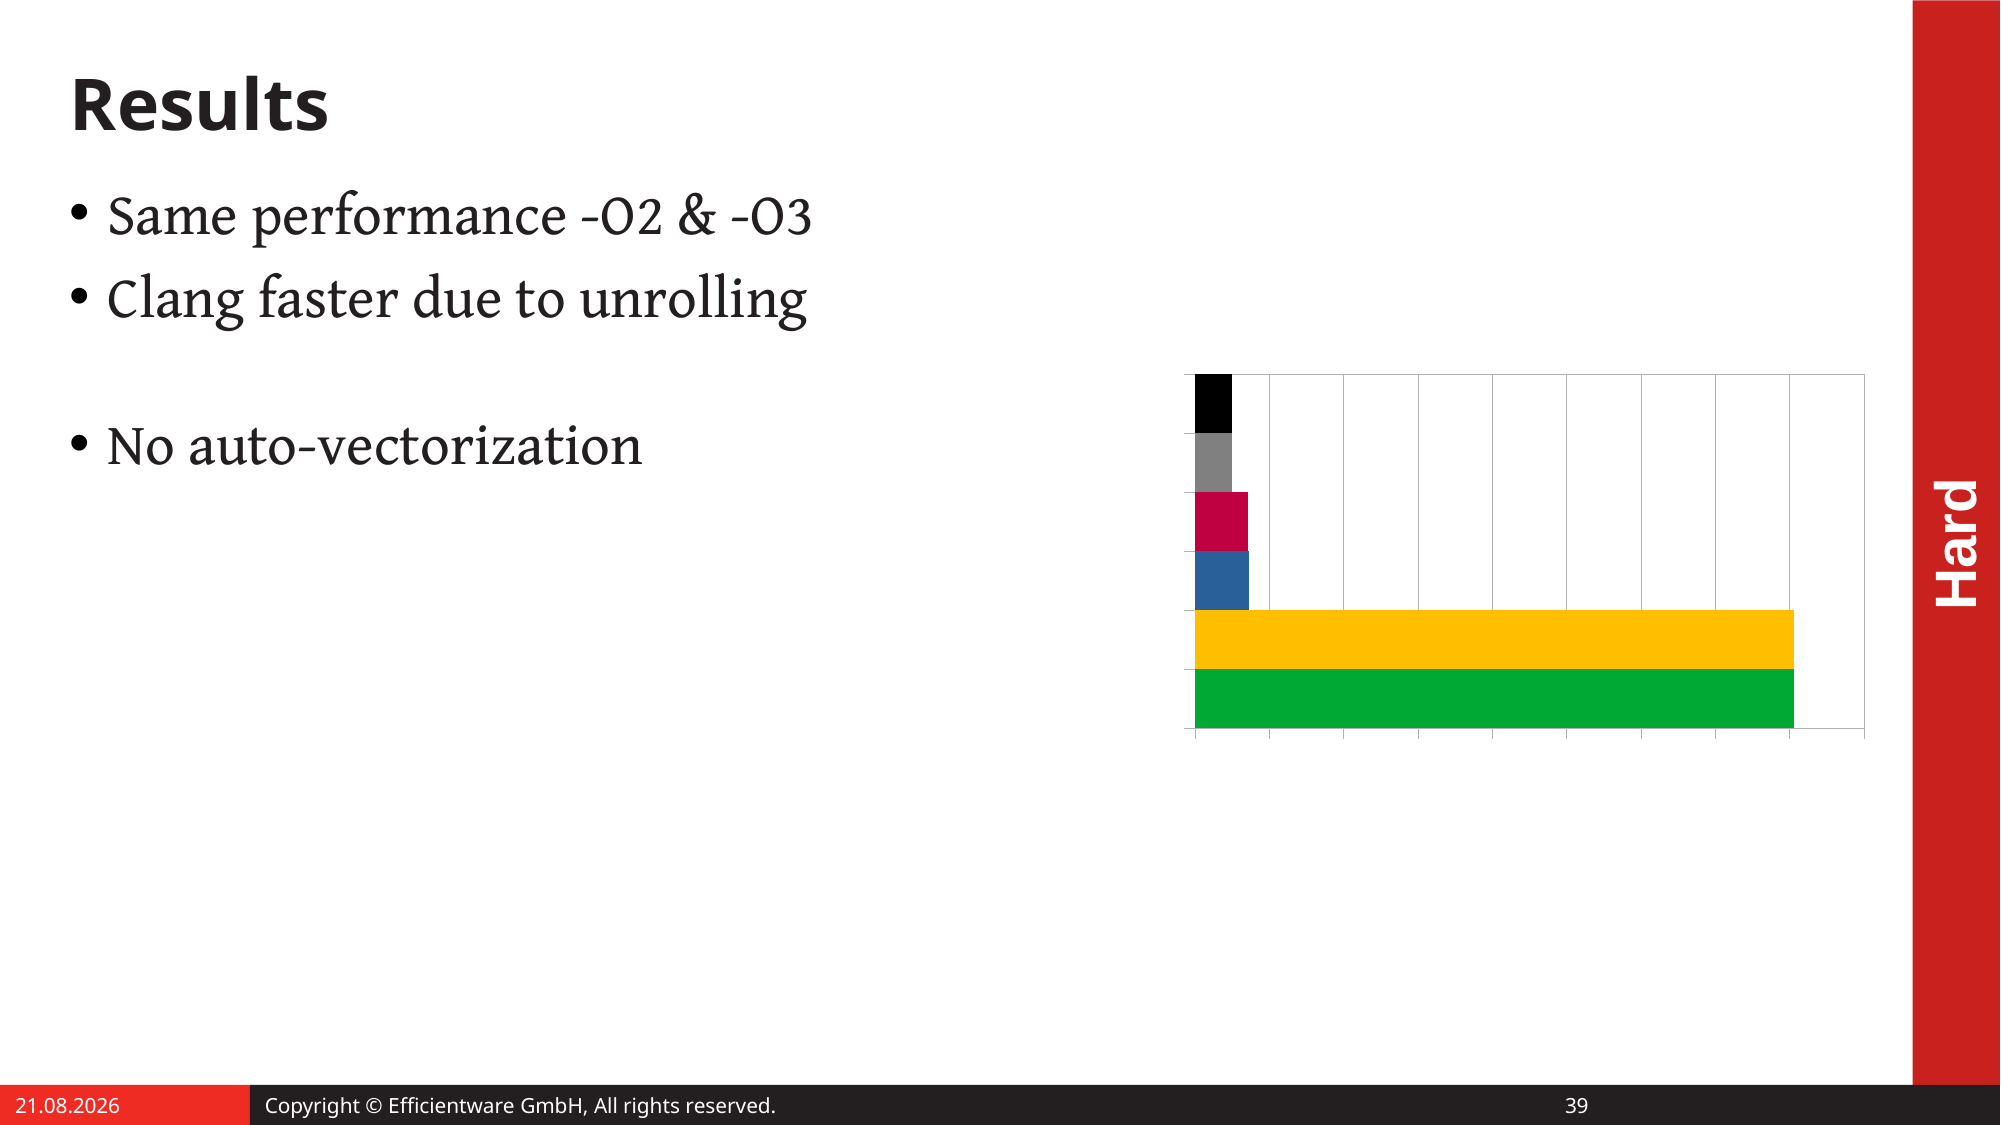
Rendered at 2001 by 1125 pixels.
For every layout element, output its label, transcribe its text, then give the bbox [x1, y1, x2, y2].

title Results [55, 52, 1945, 156]
footer Copyright © Efficientware GmbH, All rights reserved. [249, 1084, 1550, 1125]
text_box Hard [1912, 0, 2000, 1084]
slide_number 02.11.2025 [0, 1084, 249, 1125]
slide_number <number> [1550, 1084, 2000, 1125]
list Same performance -O2 & -O3 Clang faster due to unrolling No auto-vectorization [55, 176, 983, 1063]
picture [900, 284, 1897, 788]
